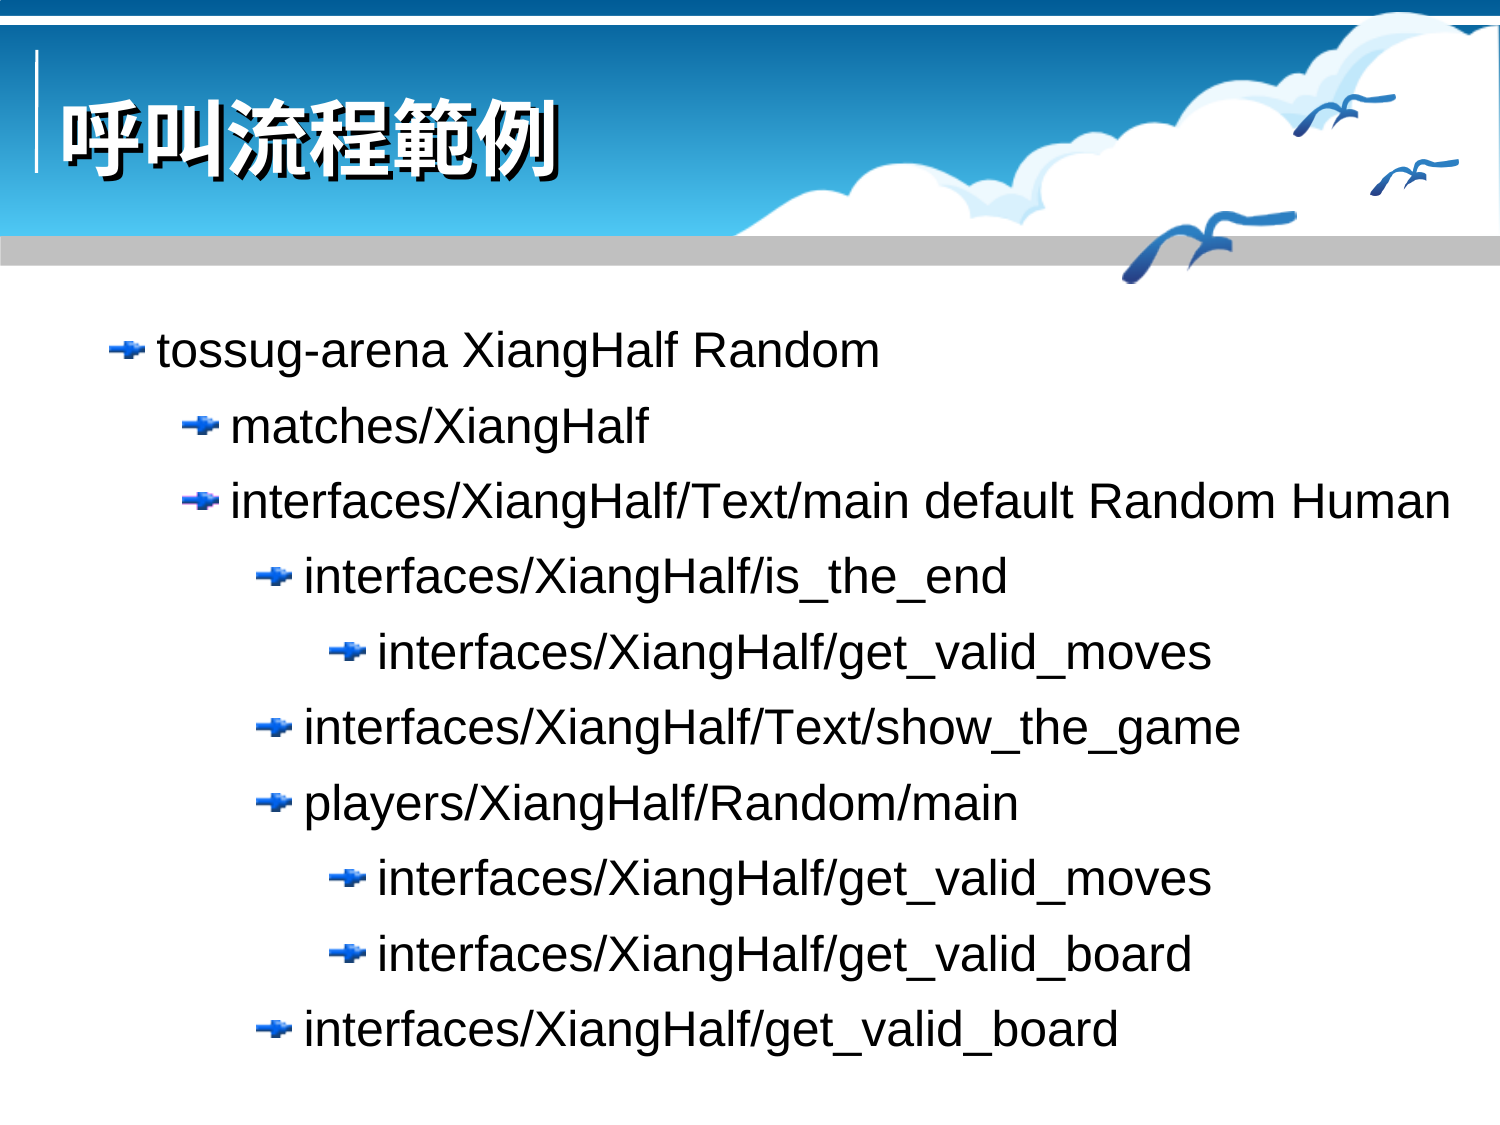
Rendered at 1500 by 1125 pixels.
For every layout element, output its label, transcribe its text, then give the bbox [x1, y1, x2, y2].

title 呼叫流程範例 [59, 86, 1465, 186]
text_box tossug-arena XiangHalf Random matches/XiangHalf interfaces/XiangHalf/Text/main default Random Human interfaces/XiangHalf/is_the_end interfaces/XiangHalf/get_valid_moves interfaces/XiangHalf/Text/show_the_game players/XiangHalf/Random/main interfaces/XiangHalf/get_valid_moves interfaces/XiangHalf/get_valid_board interfaces/XiangHalf/get_valid_board [94, 318, 1477, 1117]
picture [730, 12, 1500, 284]
